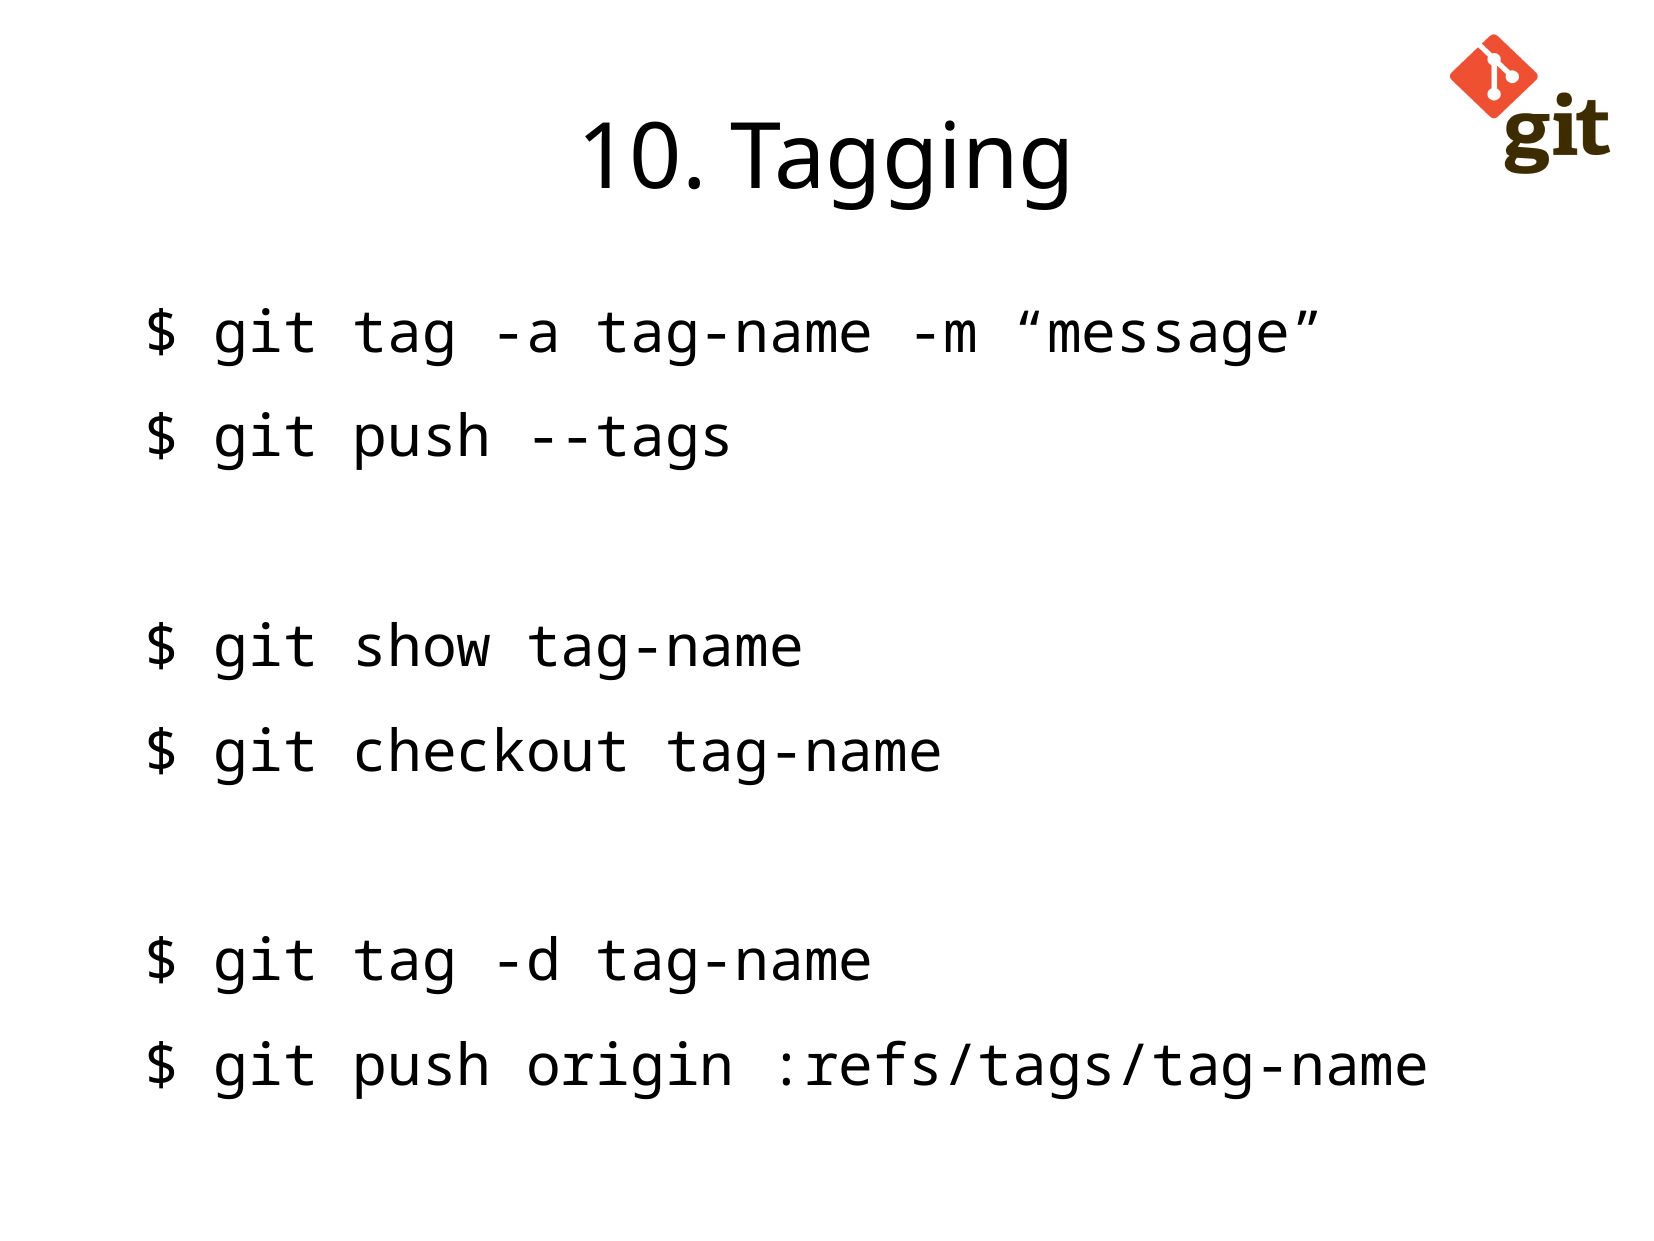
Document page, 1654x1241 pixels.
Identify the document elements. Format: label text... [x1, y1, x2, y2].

title 10. Tagging [82, 49, 1571, 257]
picture [1417, 0, 1654, 213]
list $ git tag -a tag-name -m “message” $ git push --tags $ git show tag-name $ git checkout tag-name $ git tag -d tag-name $ git push origin :refs/tags/tag-name [82, 290, 1571, 1111]
